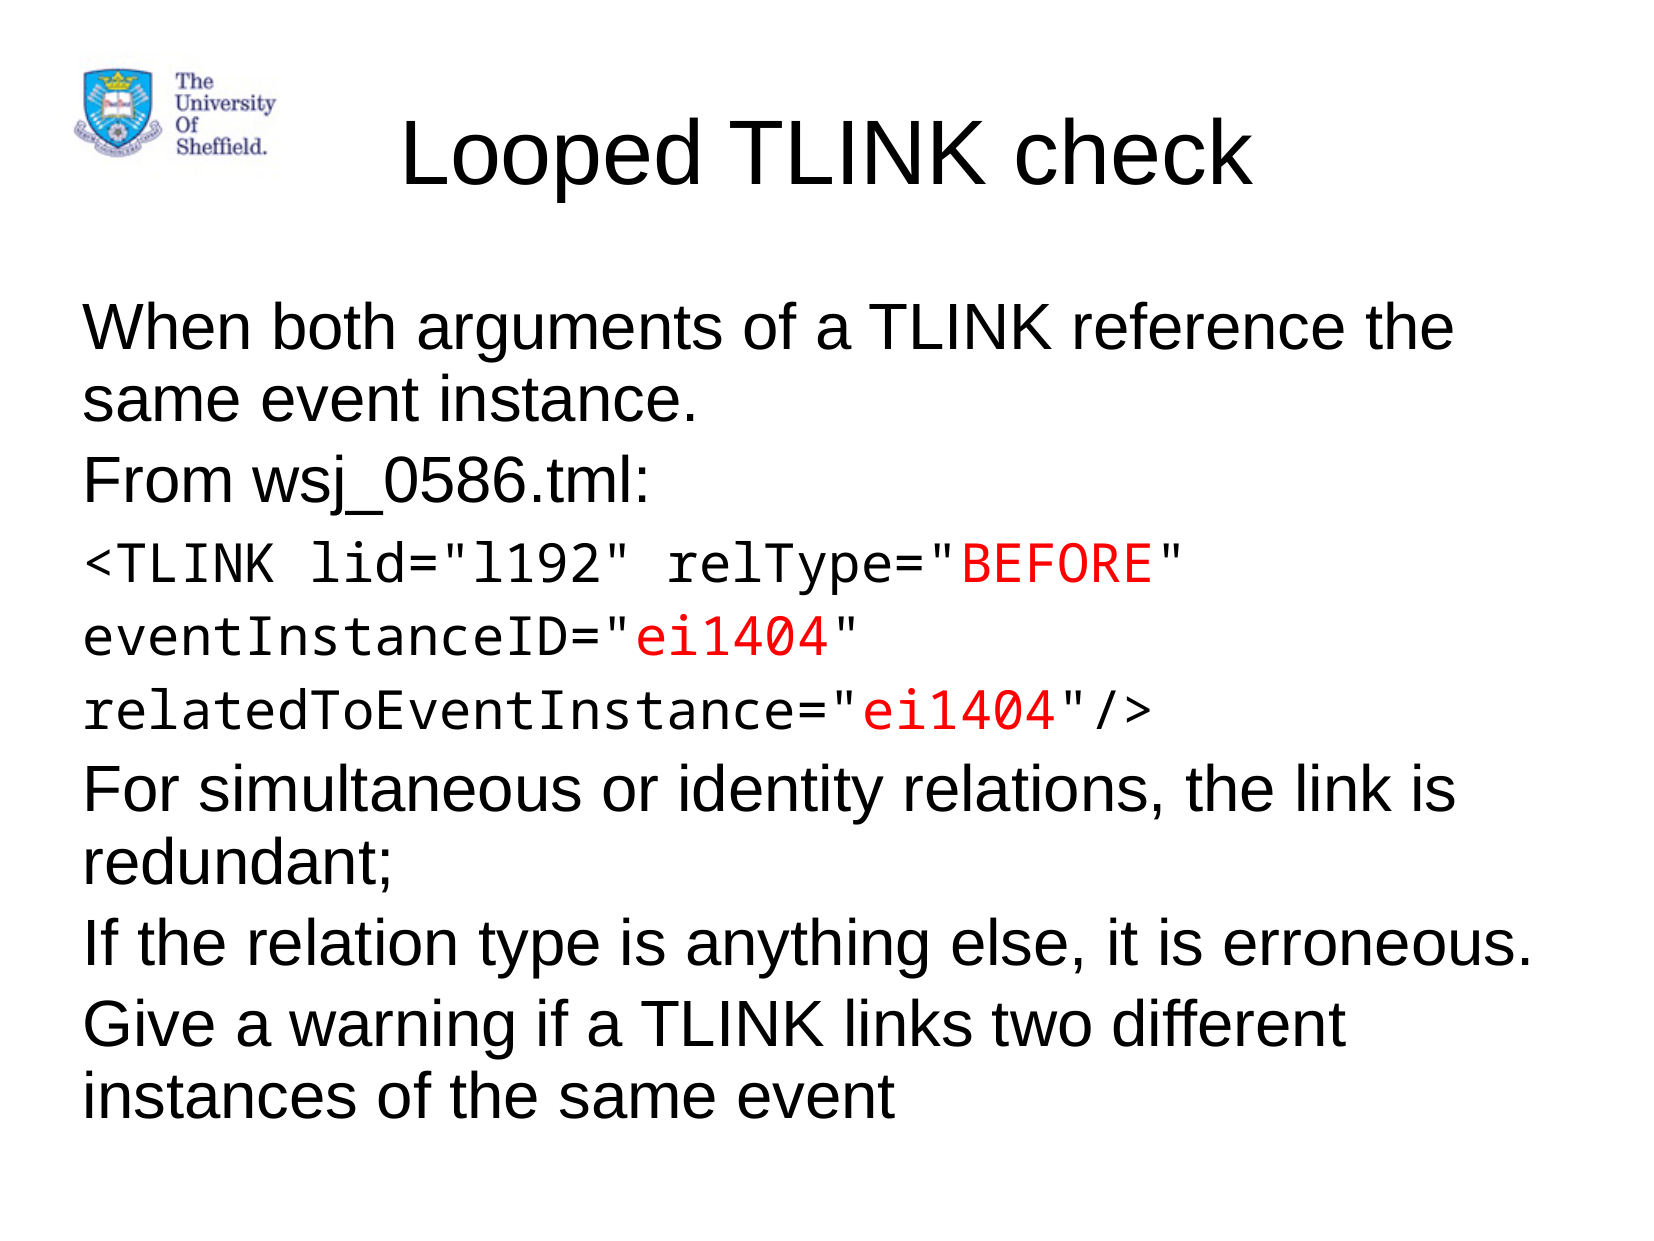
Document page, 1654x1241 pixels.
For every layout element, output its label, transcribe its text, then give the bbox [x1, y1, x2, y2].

title Looped TLINK check [82, 49, 1571, 257]
picture [29, 52, 366, 178]
list When both arguments of a TLINK reference the same event instance. From wsj_0586.tml: <TLINK lid="l192" relType="BEFORE" eventInstanceID="ei1404" relatedToEventInstance="ei1404"/> For simultaneous or identity relations, the link is redundant; If the relation type is anything else, it is erroneous. Give a warning if a TLINK links two different instances of the same event [82, 290, 1571, 1182]
